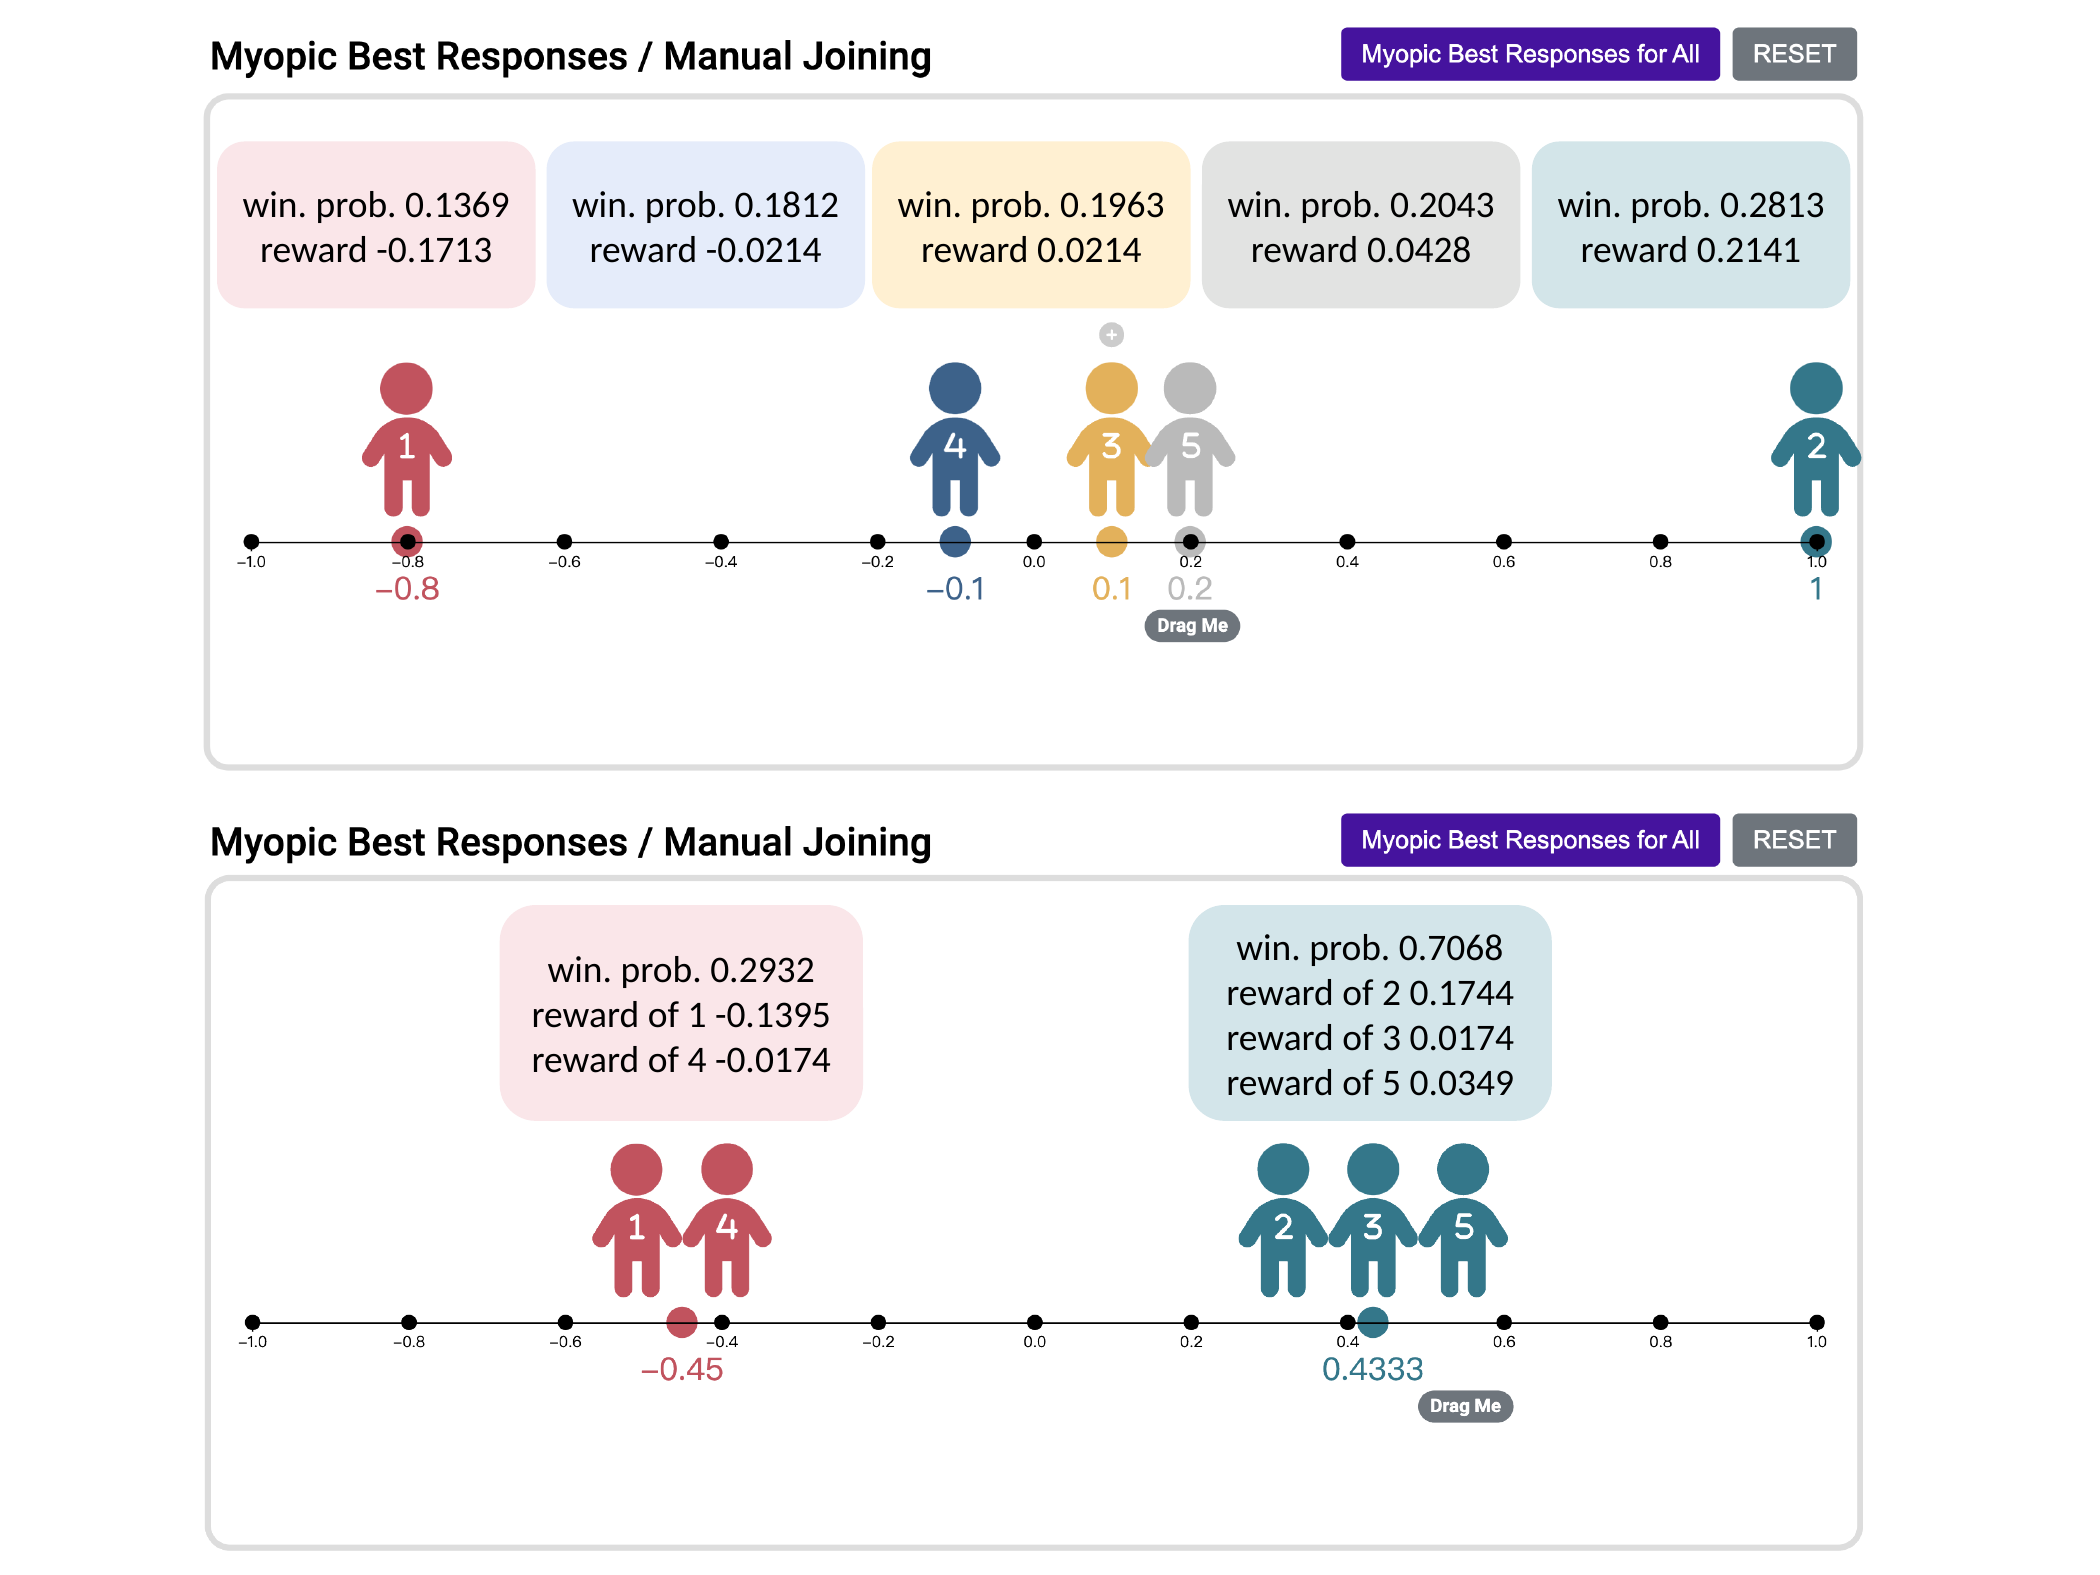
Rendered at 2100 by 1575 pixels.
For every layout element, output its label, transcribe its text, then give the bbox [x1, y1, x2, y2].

text_box [222, 135, 1841, 289]
text_box win. prob. 0.7068 reward of 2 0.1744 reward of 3 0.0174 reward of 5 0.0349 [1188, 905, 1552, 1121]
picture [193, 0, 1878, 782]
text_box win. prob. 0.2043 reward 0.0428 [1201, 141, 1521, 309]
text_box win. prob. 0.2813 reward 0.2141 [1531, 141, 1851, 309]
picture [193, 796, 1878, 1559]
text_box win. prob. 0.1963 reward 0.0214 [872, 141, 1191, 309]
text_box win. prob. 0.2932 reward of 1 -0.1395 reward of 4 -0.0174 [499, 905, 864, 1121]
text_box win. prob. 0.1369 reward -0.1713 [217, 141, 536, 309]
text_box win. prob. 0.1812 reward -0.0214 [546, 141, 866, 309]
